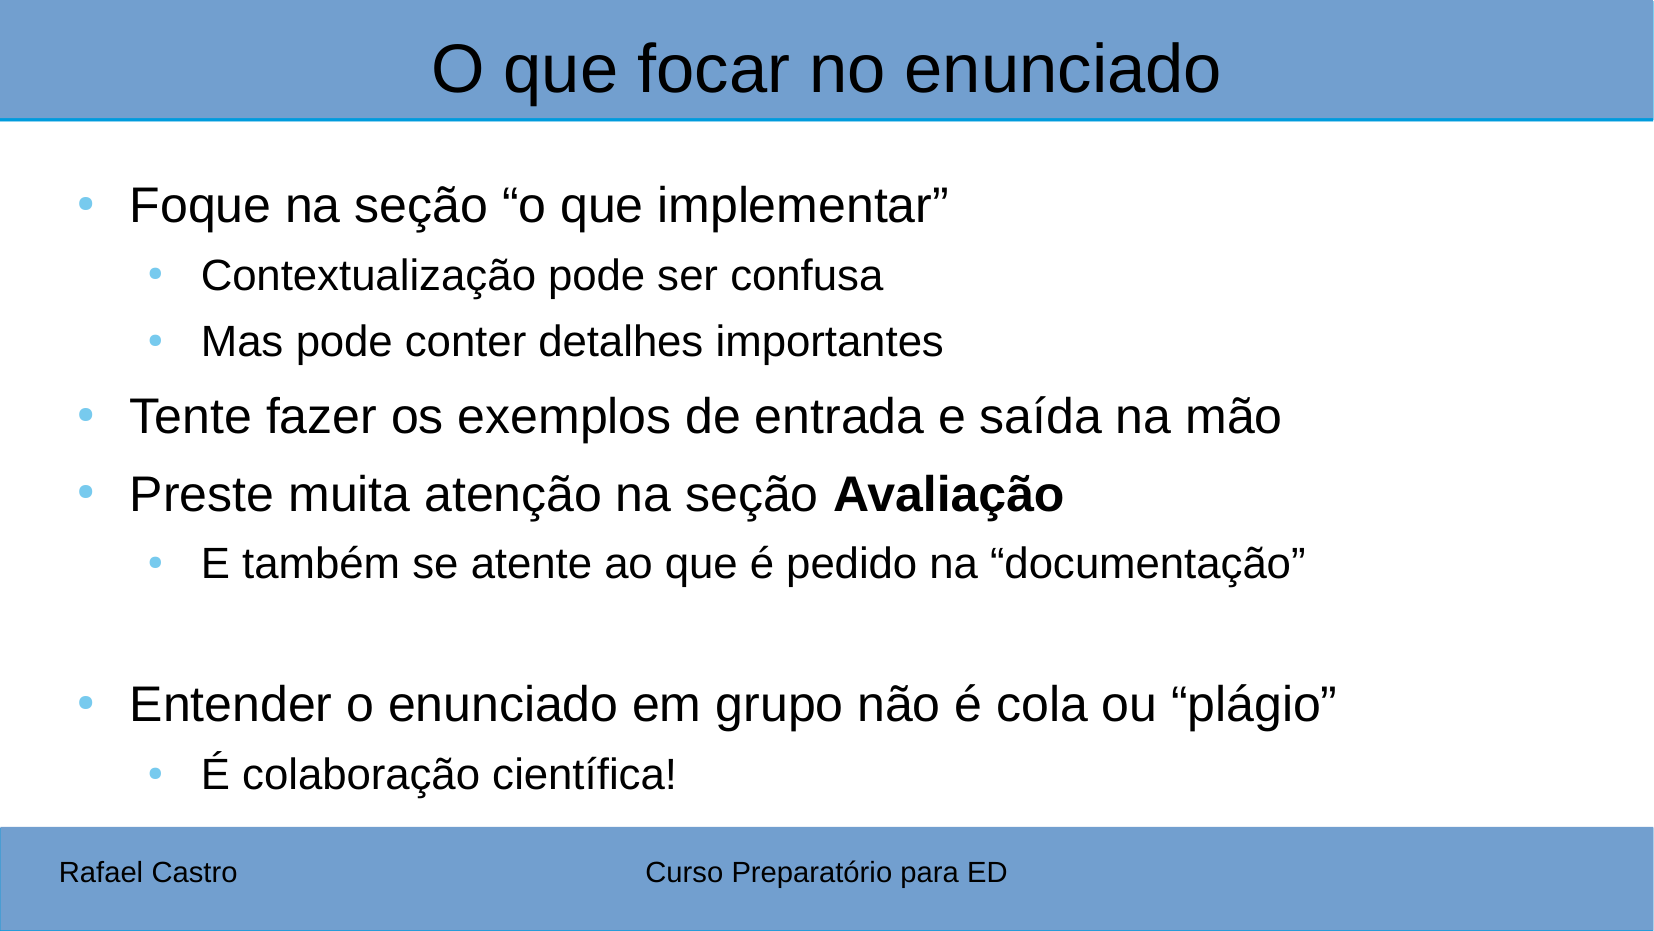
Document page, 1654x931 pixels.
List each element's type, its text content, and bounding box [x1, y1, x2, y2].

title O que focar no enunciado [59, 29, 1595, 108]
list Foque na seção “o que implementar” Contextualização pode ser confusa Mas pode conter detalhes importantes Tente fazer os exemplos de entrada e saída na mão Preste muita atenção na seção Avaliação E também se atente ao que é pedido na “documentação” Entender o enunciado em grupo não é cola ou “plágio” É colaboração científica! [59, 177, 1595, 768]
